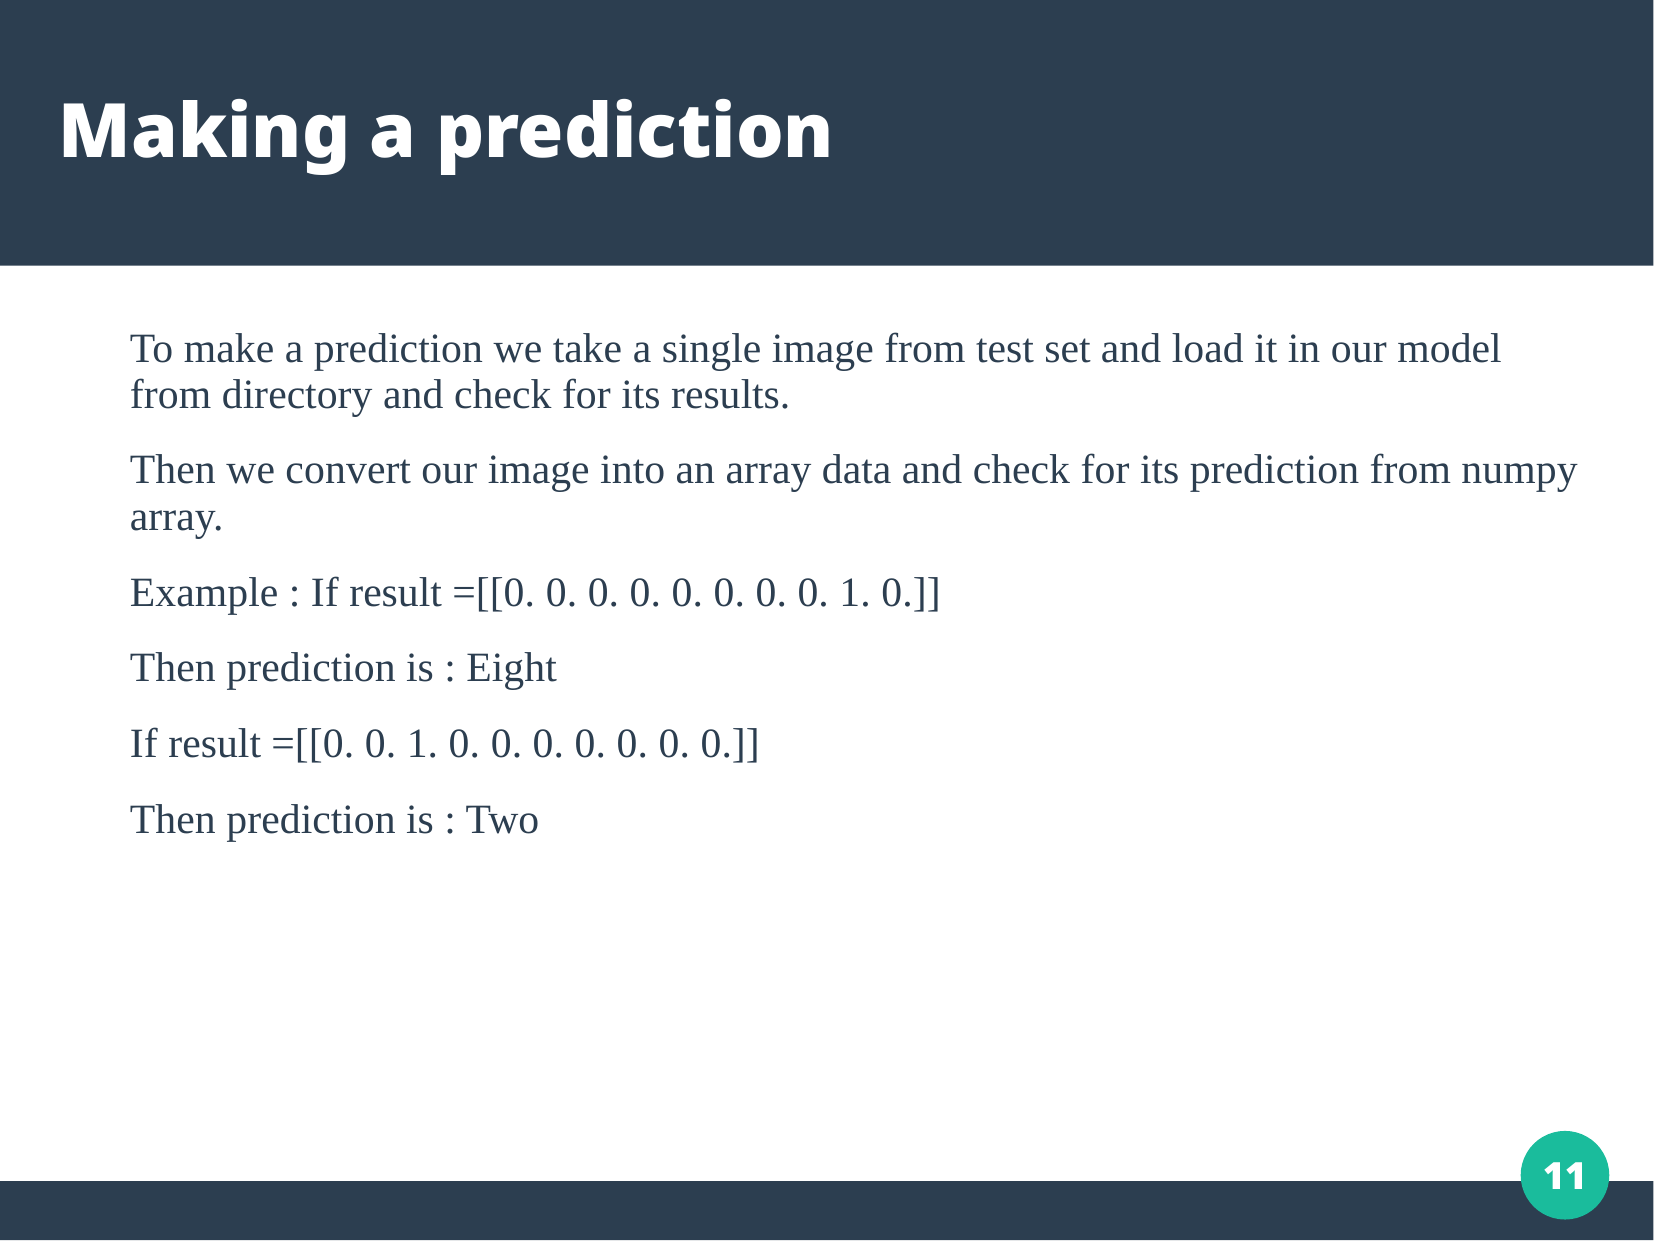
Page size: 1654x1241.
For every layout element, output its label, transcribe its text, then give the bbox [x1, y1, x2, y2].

list To make a prediction we take a single image from test set and load it in our model from directory and check for its results. Then we convert our image into an array data and check for its prediction from numpy array. Example : If result =[[0. 0. 0. 0. 0. 0. 0. 0. 1. 0.]] Then prediction is : Eight If result =[[0. 0. 1. 0. 0. 0. 0. 0. 0. 0.]] Then prediction is : Two [59, 324, 1595, 1152]
title Making a prediction [59, 49, 1595, 207]
